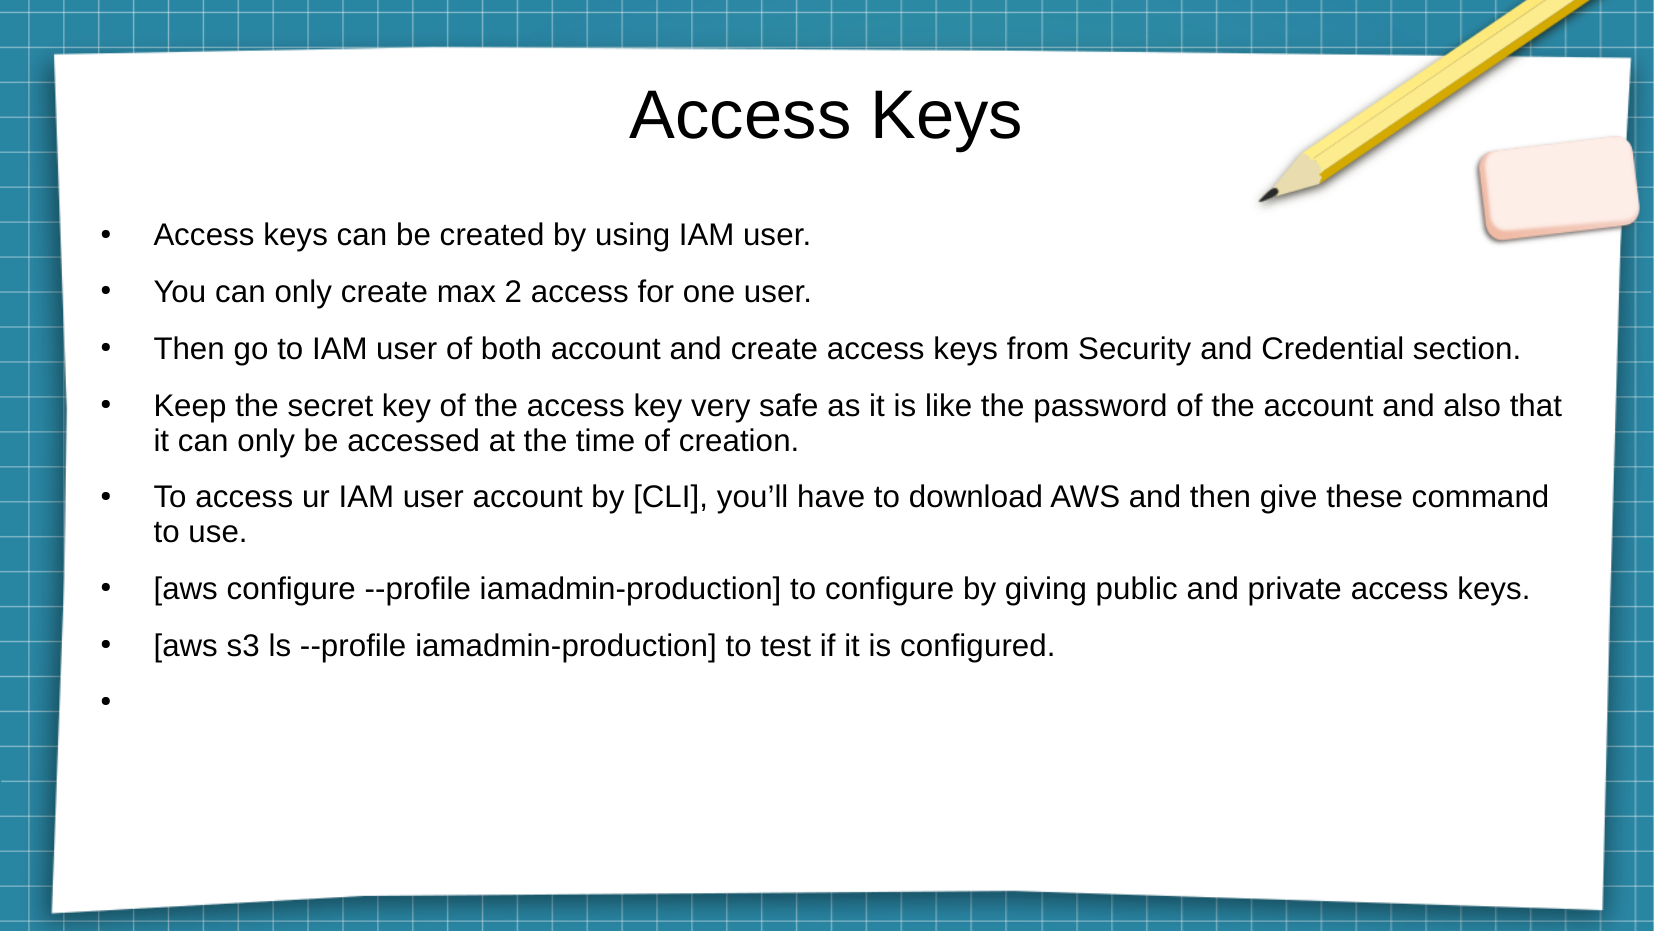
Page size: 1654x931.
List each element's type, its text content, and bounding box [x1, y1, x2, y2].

title Access Keys [82, 37, 1571, 193]
list Access keys can be created by using IAM user. You can only create max 2 access for one user. Then go to IAM user of both account and create access keys from Security and Credential section. Keep the secret key of the access key very safe as it is like the password of the account and also that it can only be accessed at the time of creation. To access ur IAM user account by [CLI], you’ll have to download AWS and then give these command to use. [aws configure --profile iamadmin-production] to configure by giving public and private access keys. [aws s3 ls --profile iamadmin-production] to test if it is configured. [82, 217, 1571, 758]
picture [0, 0, 1654, 931]
